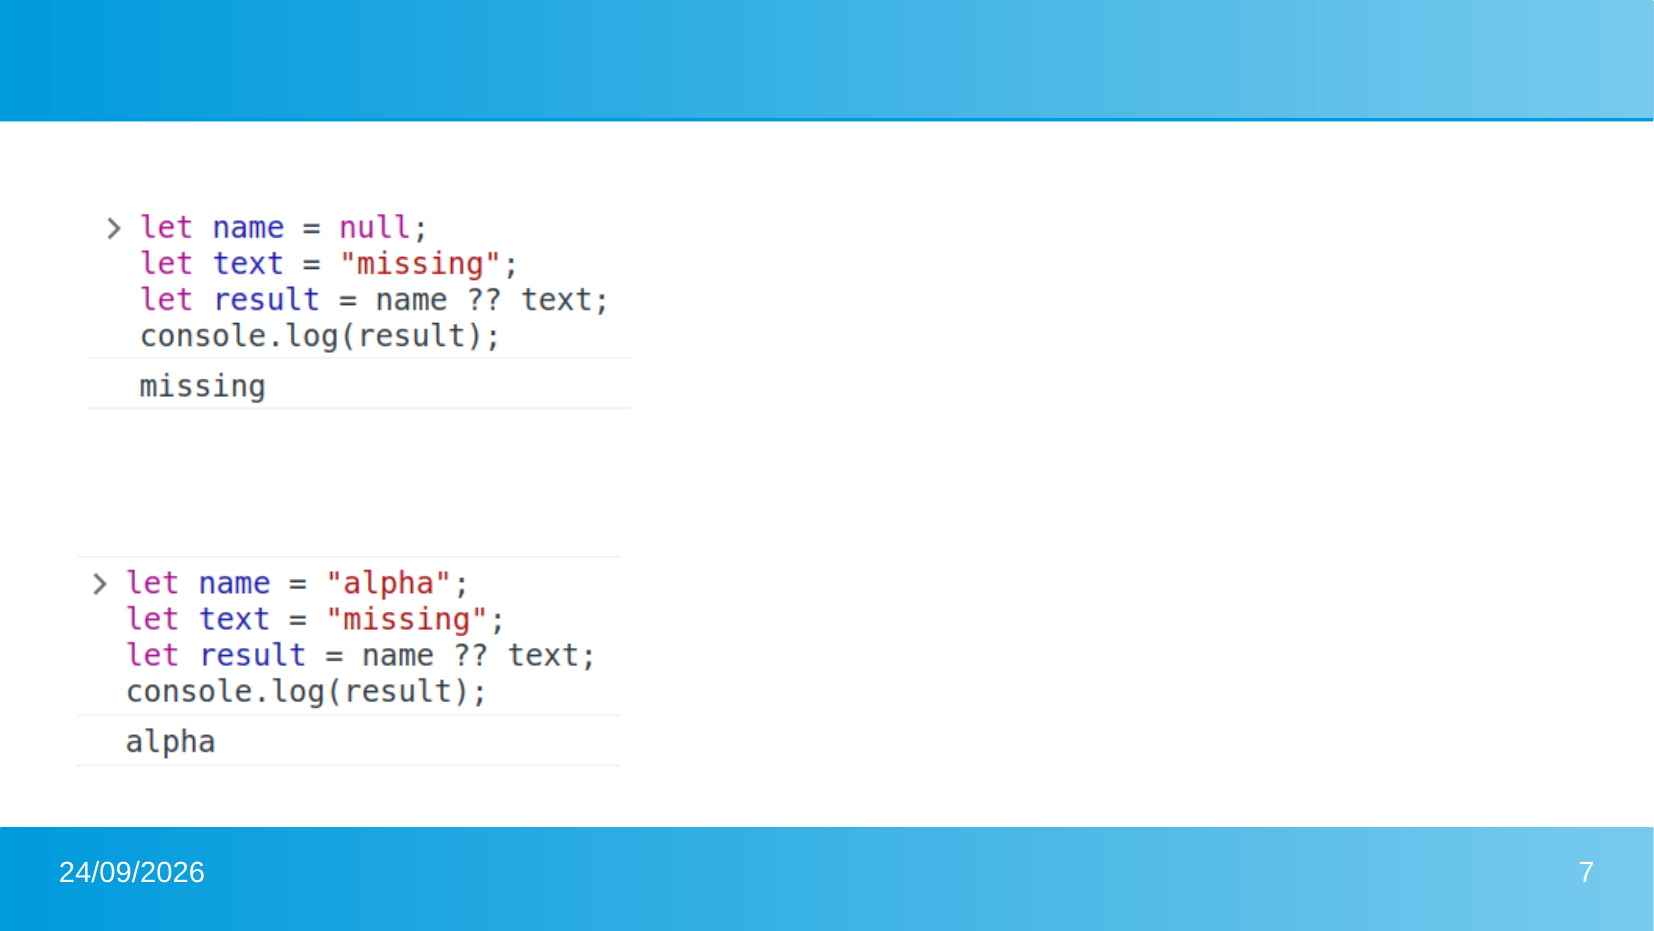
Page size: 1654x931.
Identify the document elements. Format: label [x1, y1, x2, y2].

picture [88, 202, 631, 414]
picture [77, 556, 621, 768]
